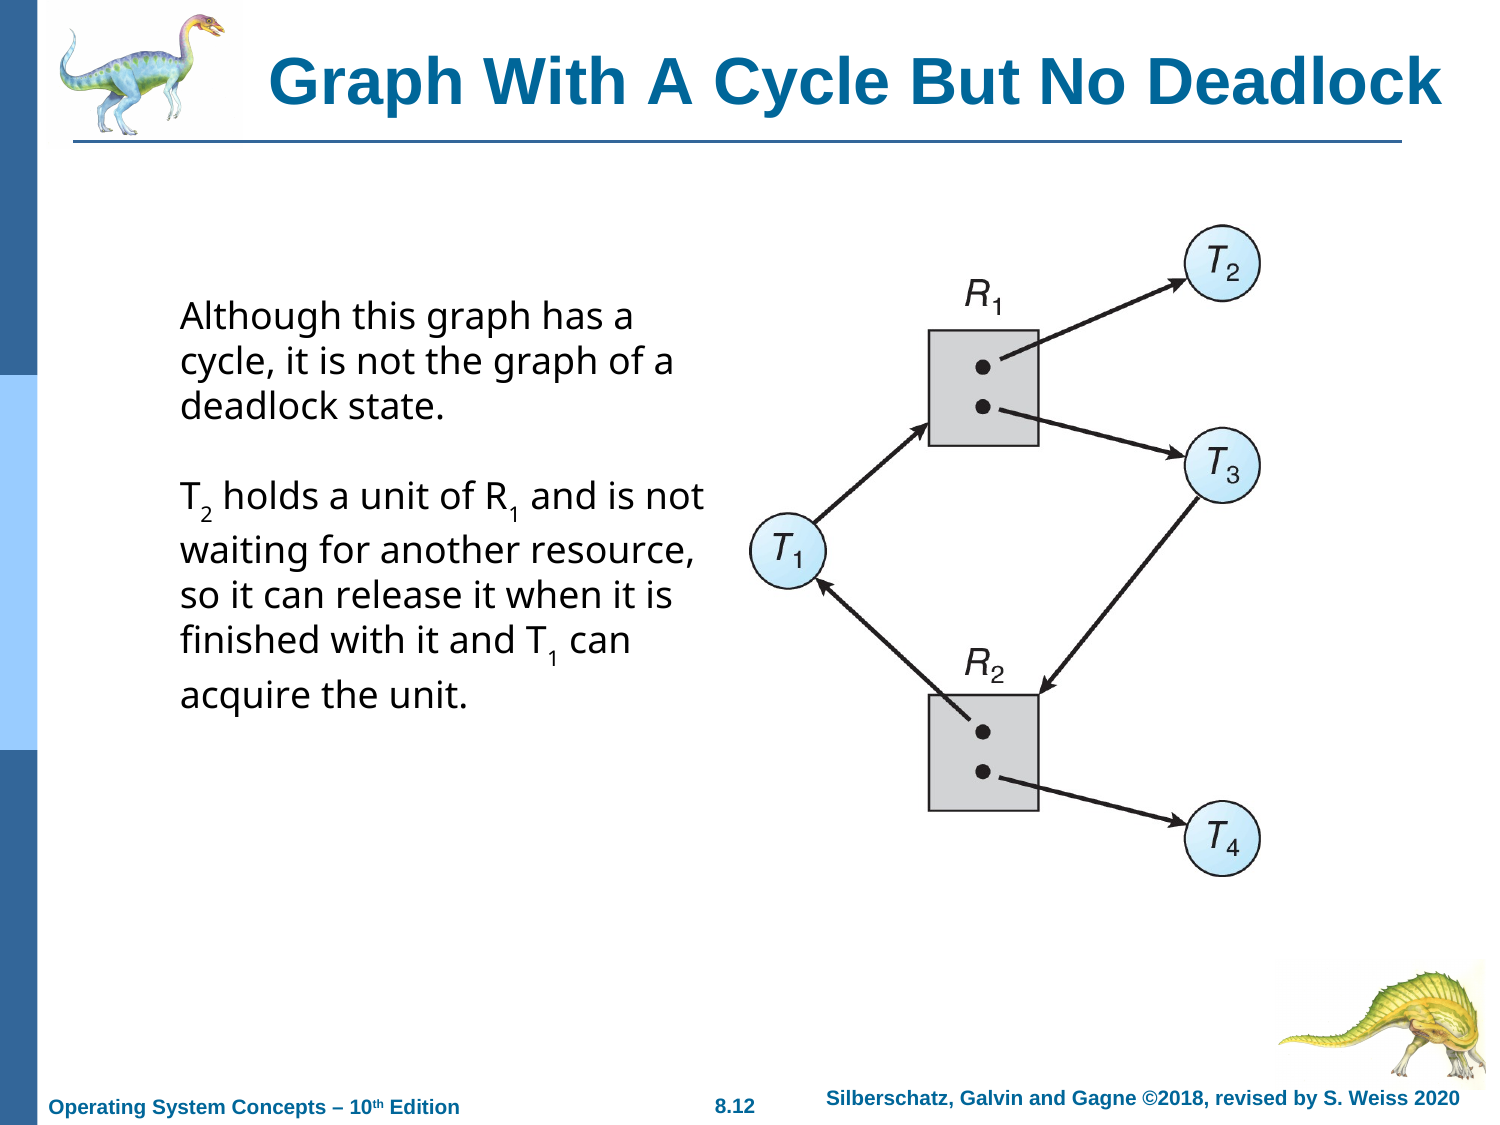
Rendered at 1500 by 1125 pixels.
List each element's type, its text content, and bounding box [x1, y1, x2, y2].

title Graph With A Cycle But No Deadlock [203, 50, 1500, 126]
text_box Although this graph has a cycle, it is not the graph of a deadlock state. T2 holds a unit of R1 and is not waiting for another resource, so it can release it when it is finished with it and T1 can acquire the unit. [165, 285, 721, 814]
picture [46, 0, 243, 149]
picture [749, 224, 1261, 877]
picture [1275, 959, 1486, 1095]
